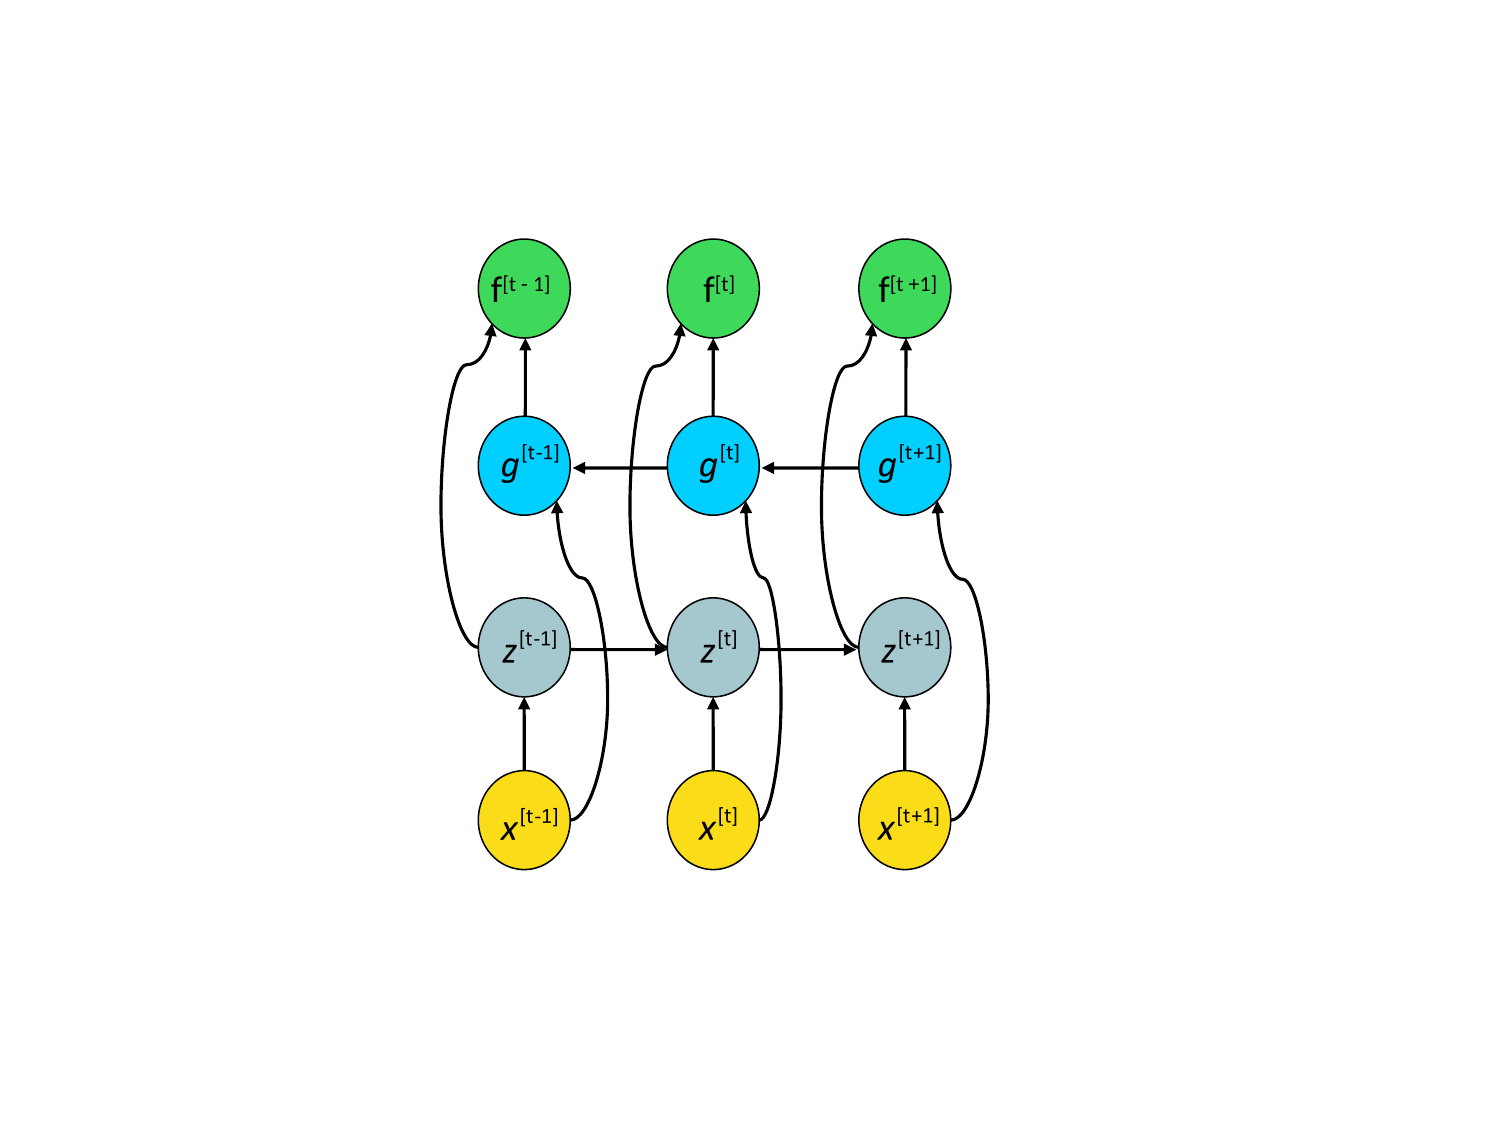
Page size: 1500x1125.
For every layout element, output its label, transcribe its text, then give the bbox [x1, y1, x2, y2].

text_box [873, 324, 937, 339]
text_box [667, 239, 746, 339]
text_box [565, 442, 571, 489]
text_box [667, 770, 760, 870]
picture [871, 798, 947, 846]
picture [692, 798, 743, 846]
text_box [478, 770, 571, 870]
picture [875, 621, 947, 669]
text_box [858, 416, 944, 516]
text_box [478, 597, 571, 697]
text_box [478, 416, 564, 516]
text_box [493, 324, 557, 339]
text_box [858, 268, 863, 309]
picture [694, 621, 745, 669]
text_box f[t - 1] [475, 249, 568, 324]
text_box f[t +1] [863, 249, 956, 324]
text_box [947, 800, 951, 840]
text_box [496, 239, 552, 249]
text_box [667, 597, 760, 697]
text_box [947, 627, 951, 668]
picture [942, 435, 949, 448]
text_box [858, 770, 946, 870]
picture [496, 621, 565, 669]
text_box [877, 239, 933, 249]
text_box f[t] [688, 249, 781, 324]
text_box [667, 416, 760, 516]
picture [494, 799, 564, 847]
text_box [858, 597, 947, 697]
